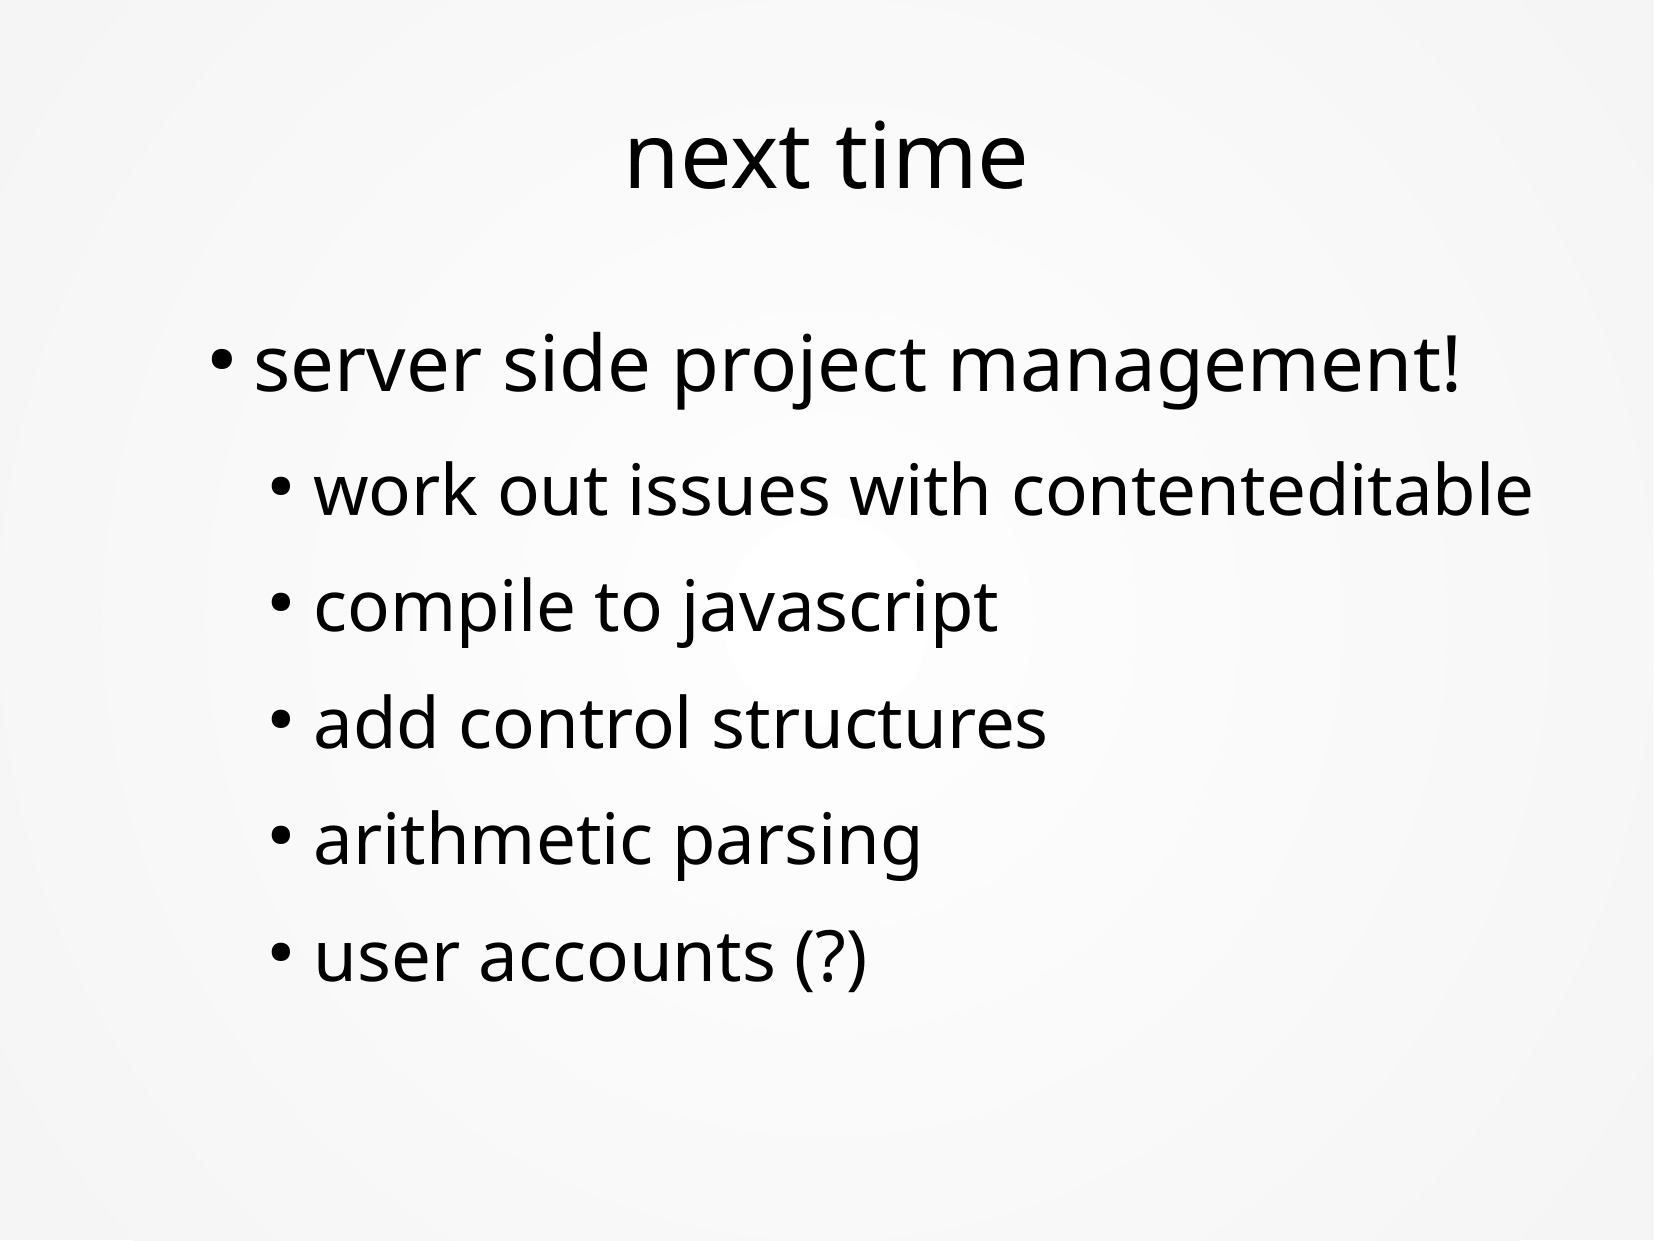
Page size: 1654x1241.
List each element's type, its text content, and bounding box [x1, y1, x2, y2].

title next time [82, 49, 1571, 257]
list server side project management! work out issues with contenteditable compile to javascript add control structures arithmetic parsing user accounts (?) [193, 307, 1538, 1088]
